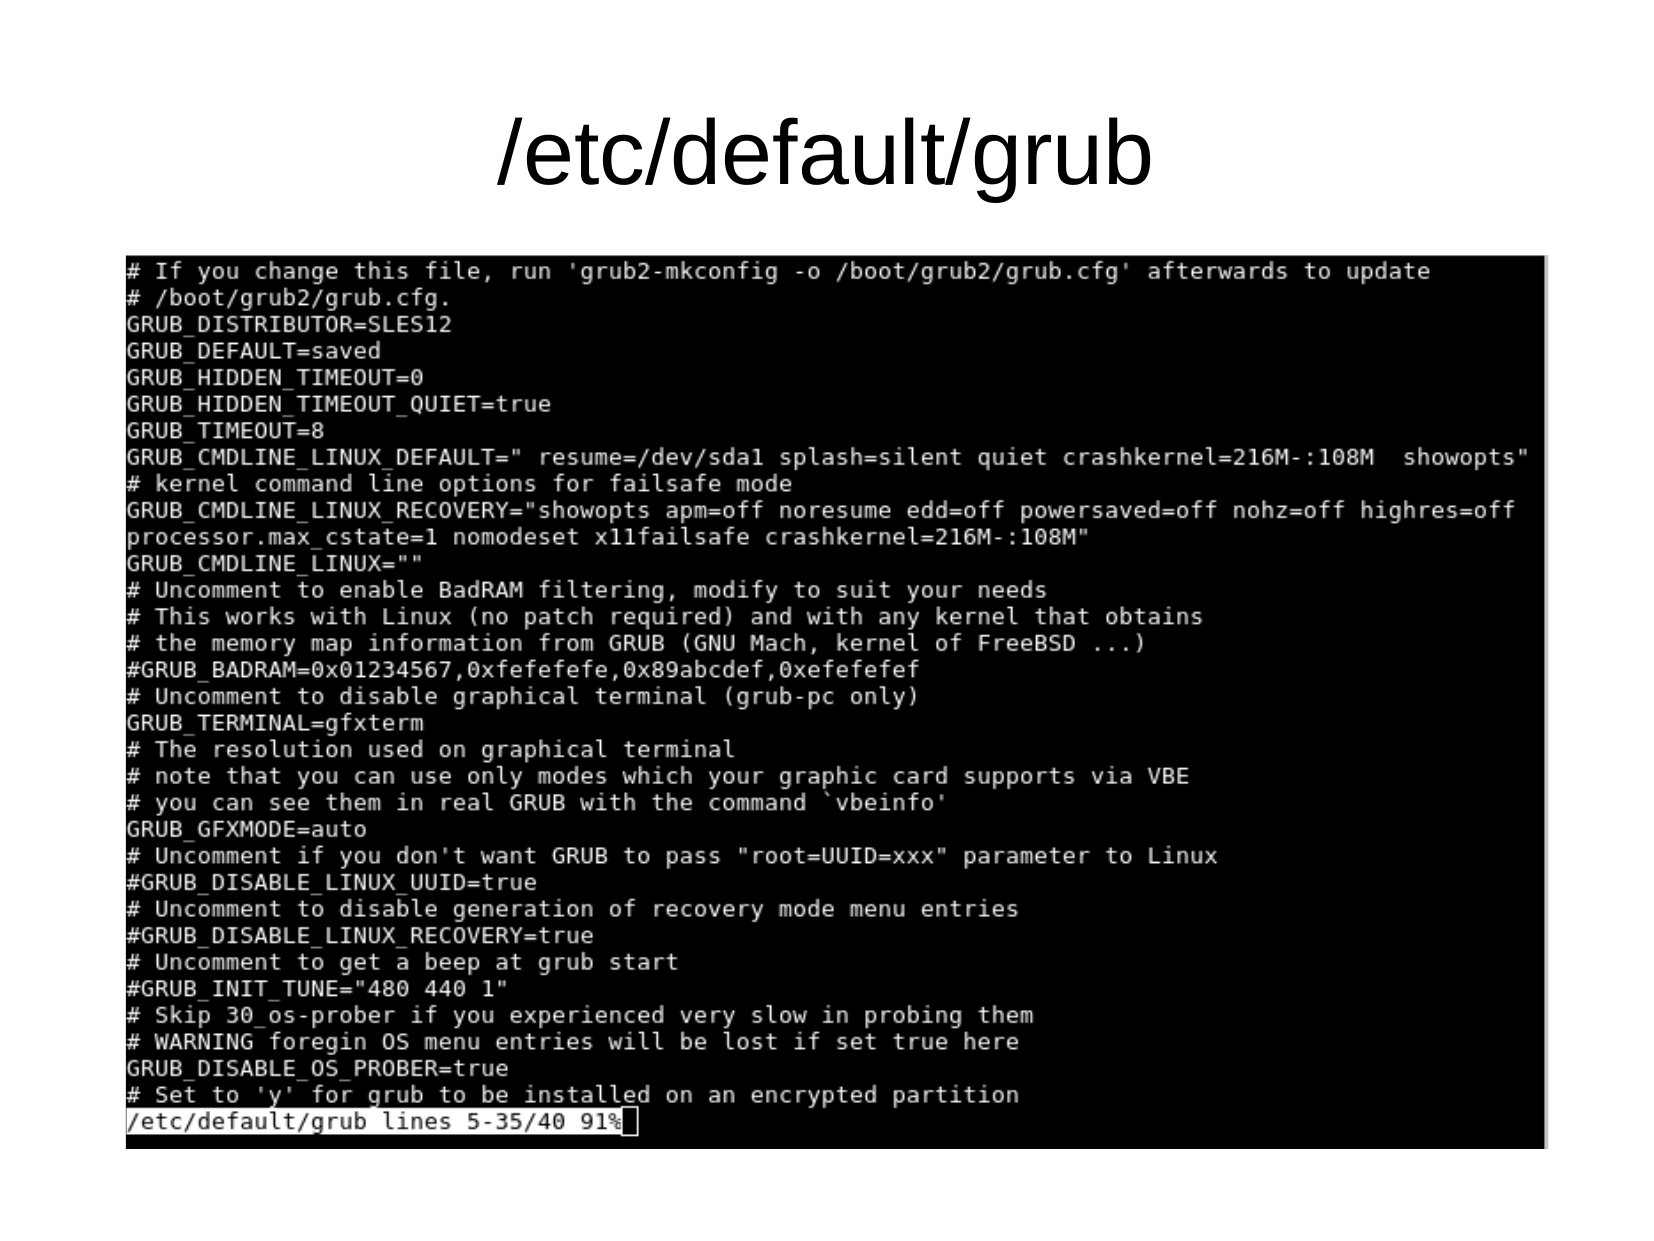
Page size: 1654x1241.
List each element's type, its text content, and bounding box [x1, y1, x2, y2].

picture [125, 255, 1549, 1149]
title /etc/default/grub [82, 49, 1571, 257]
